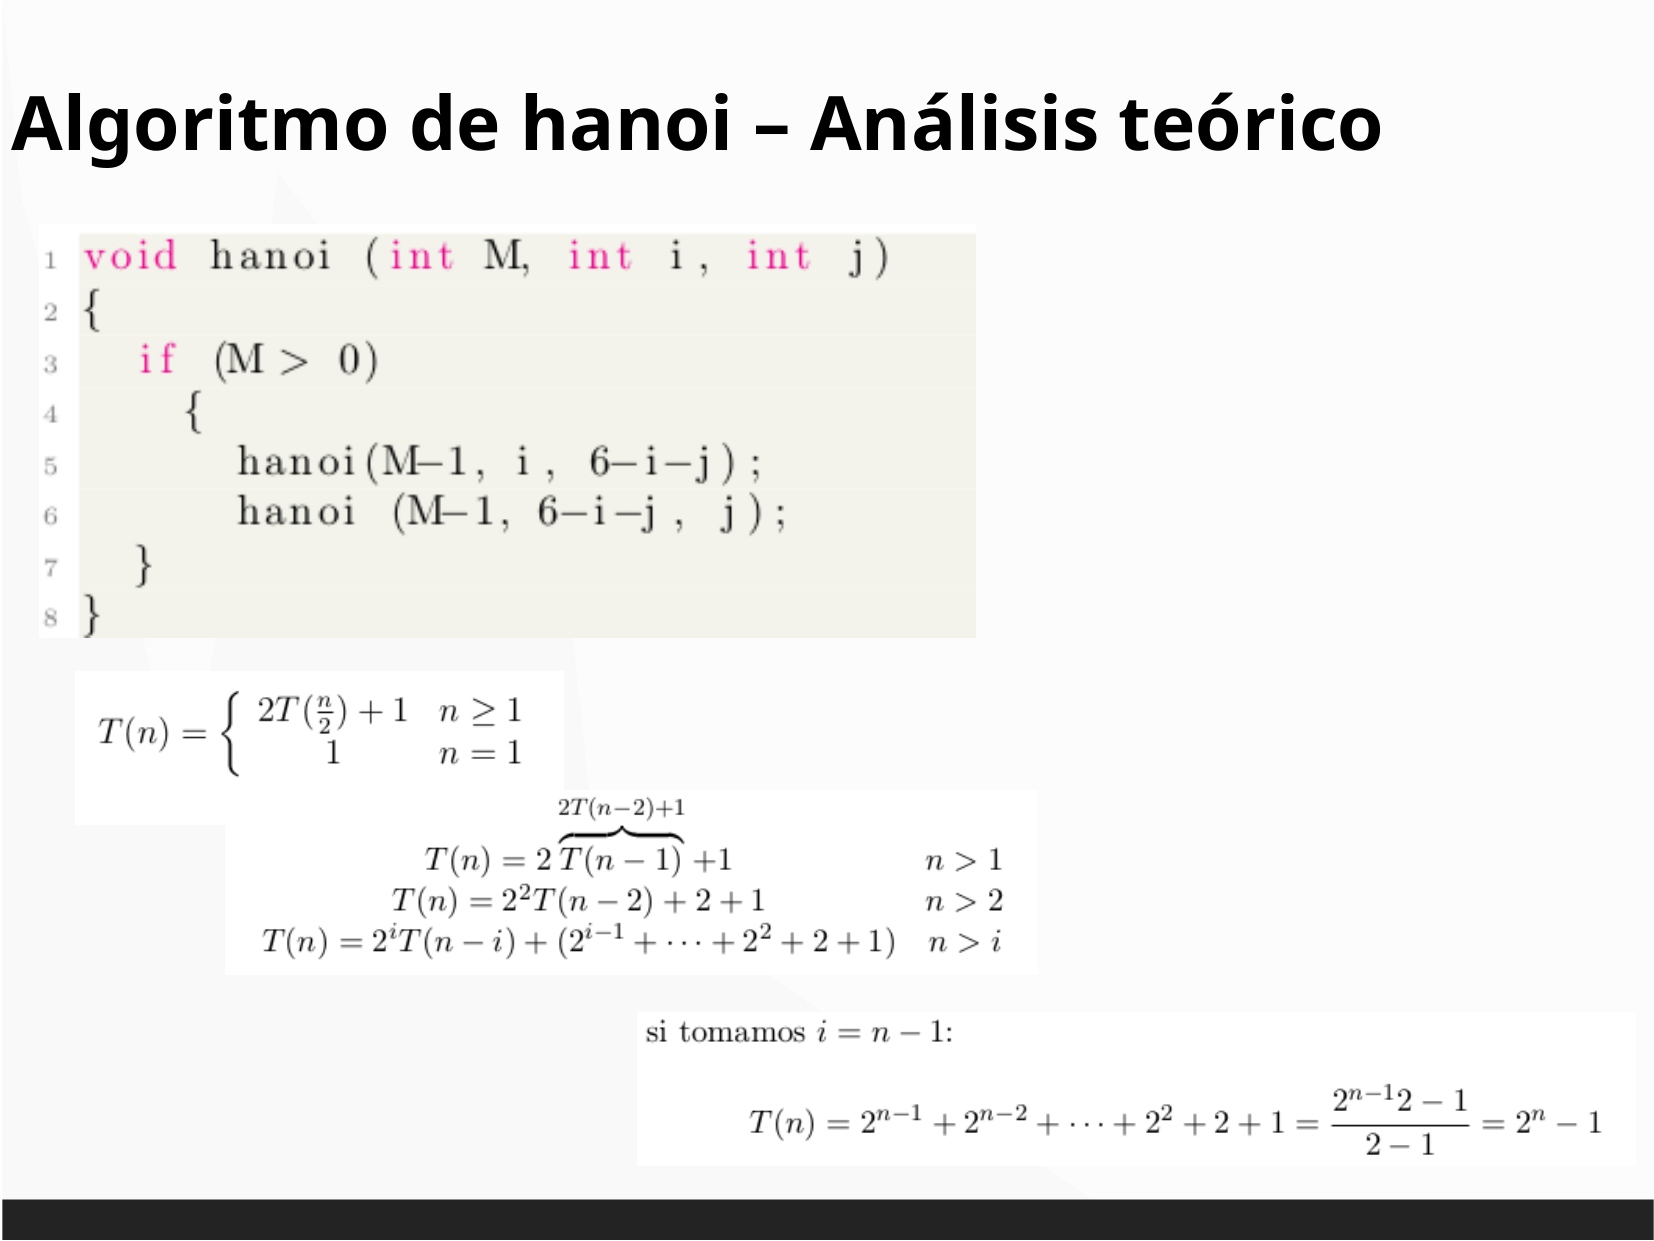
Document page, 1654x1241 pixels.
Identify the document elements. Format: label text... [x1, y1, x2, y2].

picture [2, 0, 1654, 1241]
title Algoritmo de hanoi – Análisis teórico [11, 17, 1501, 226]
